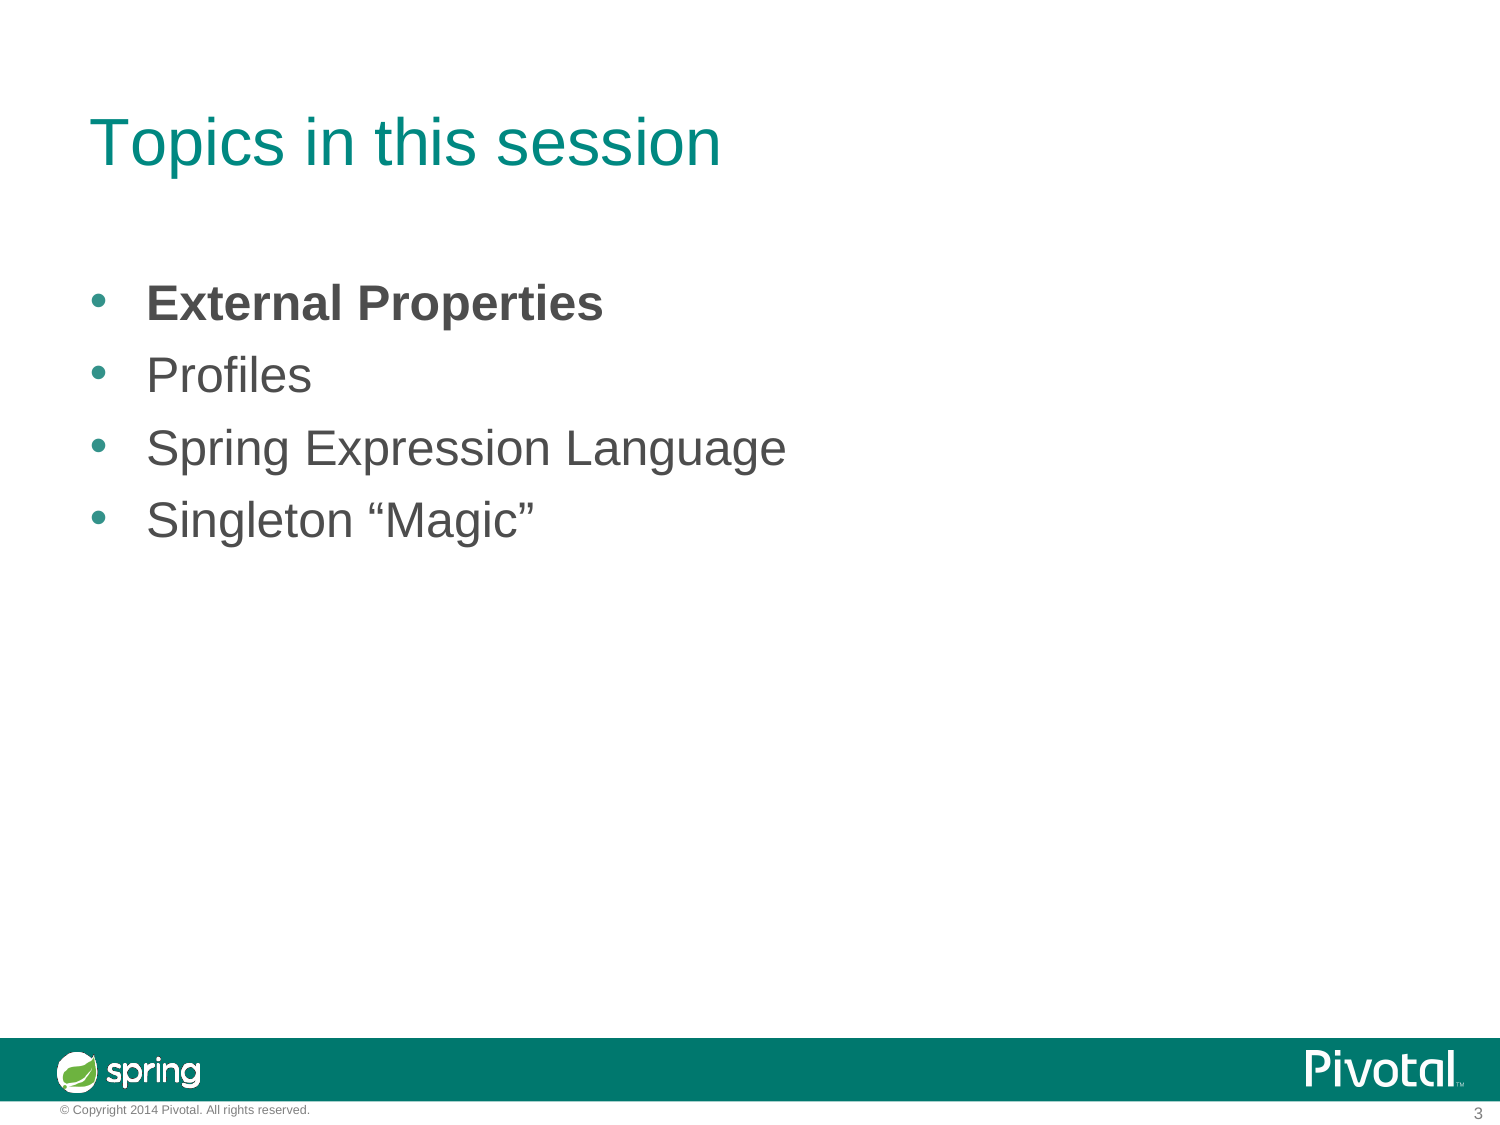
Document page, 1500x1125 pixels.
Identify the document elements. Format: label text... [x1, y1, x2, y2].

picture [32, 1041, 210, 1103]
picture [1306, 1050, 1464, 1087]
list External Properties Profiles Spring Expression Language Singleton “Magic” [75, 262, 1426, 628]
title Topics in this session [75, 45, 1426, 233]
